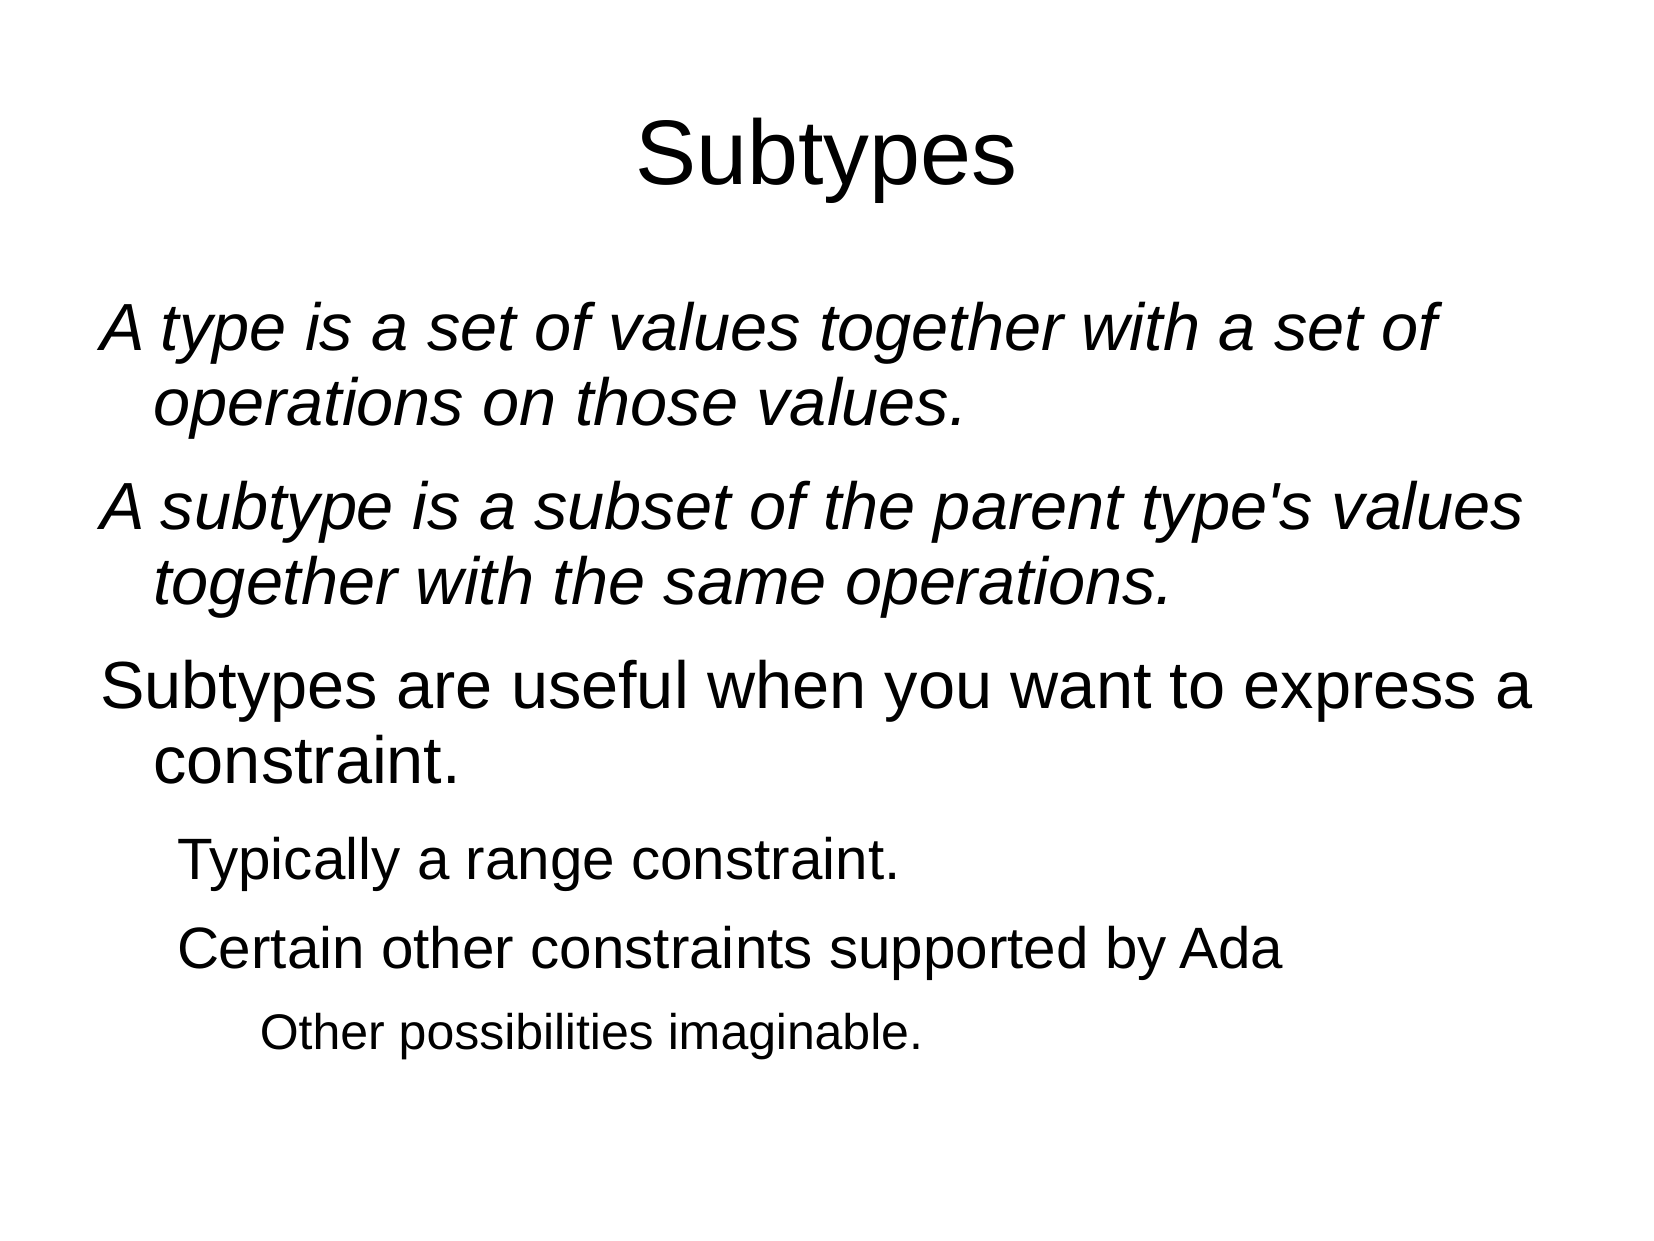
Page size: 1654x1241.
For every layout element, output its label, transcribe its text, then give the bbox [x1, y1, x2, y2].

list A type is a set of values together with a set of operations on those values. A subtype is a subset of the parent type's values together with the same operations. Subtypes are useful when you want to express a constraint. Typically a range constraint. Certain other constraints supported by Ada Other possibilities imaginable. [82, 290, 1571, 1094]
title Subtypes [82, 49, 1571, 257]
